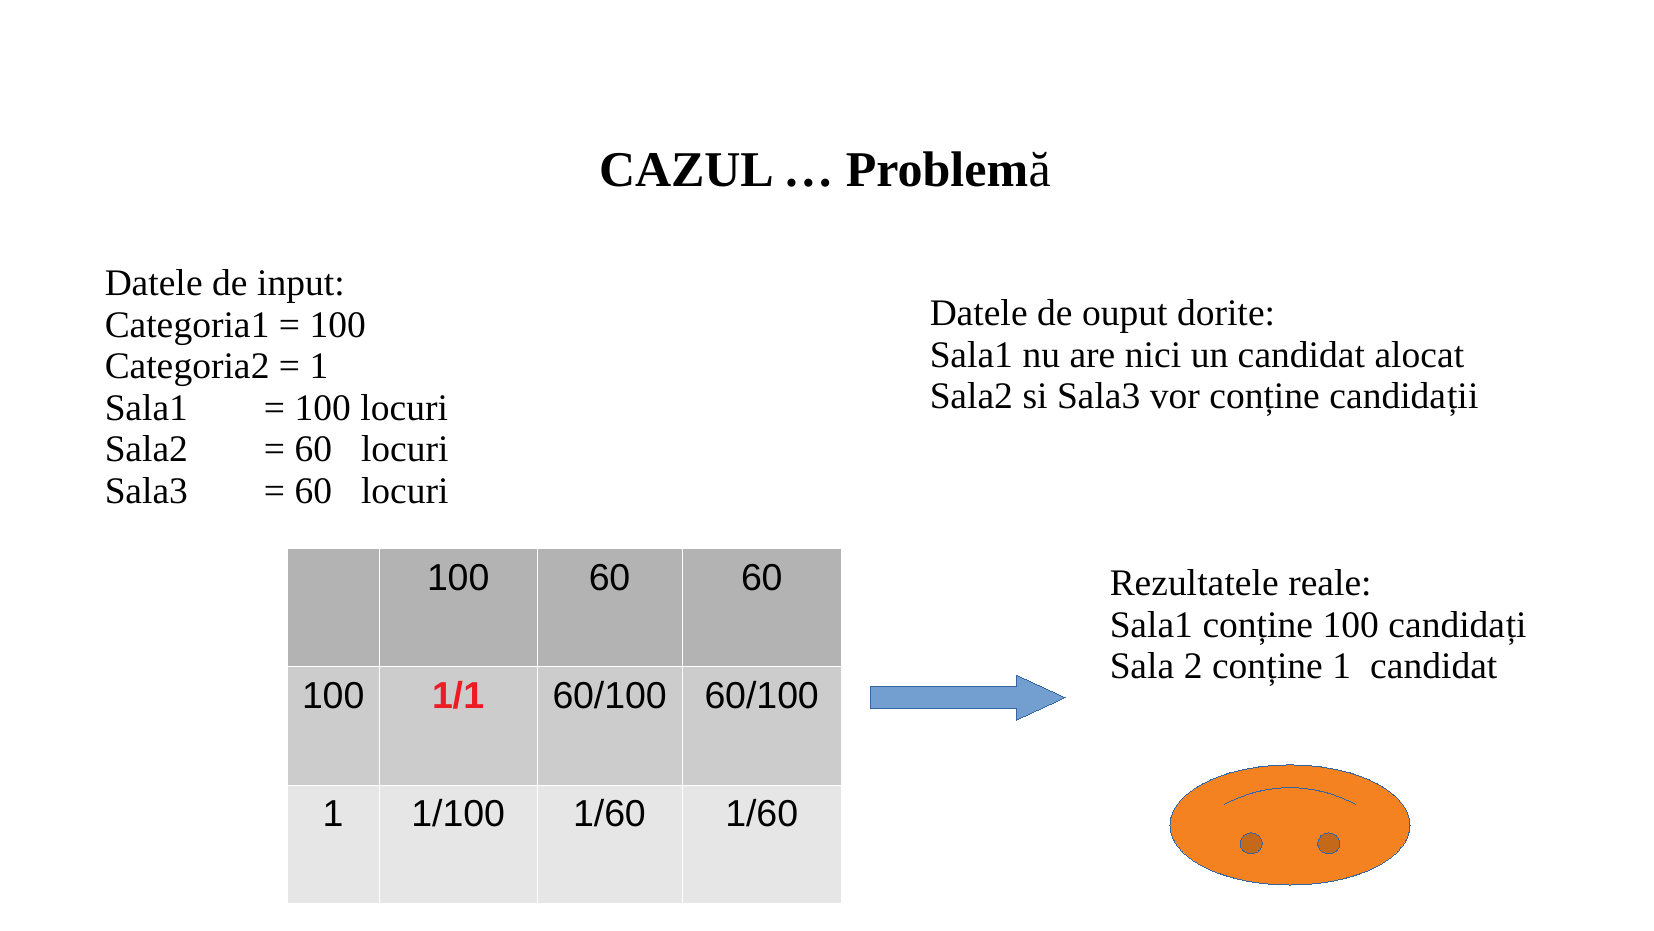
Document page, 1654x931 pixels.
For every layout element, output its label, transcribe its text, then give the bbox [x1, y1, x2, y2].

table_cell 60/100 [683, 667, 841, 785]
text_box Datele de input: Categoria1 = 100 Categoria2 = 1 Sala1 = 100 locuri Sala2 = 60 locuri Sala3 = 60 locuri [90, 255, 556, 526]
table_cell 1/100 [380, 786, 537, 903]
table_cell 1/1 [380, 667, 537, 785]
table_cell 1/60 [683, 786, 841, 903]
table_header 60 [683, 549, 841, 666]
text_box [1169, 764, 1411, 886]
text_box [870, 675, 1066, 721]
text_box Rezultatele reale: Sala1 conține 100 candidați Sala 2 conține 1 candidat [1095, 555, 1636, 780]
table_cell 1 [288, 786, 379, 903]
table_cell 1/60 [538, 786, 682, 903]
text_box Datele de ouput dorite: Sala1 nu are nici un candidat alocat Sala2 si Sala3 vor conține candidații [915, 285, 1591, 426]
table_header [288, 549, 379, 666]
table_cell 60/100 [538, 667, 682, 785]
table_header 100 [380, 549, 537, 666]
table_cell 100 [288, 667, 379, 785]
text_box CAZUL … Problemă [510, 135, 1141, 237]
table_header 60 [538, 549, 682, 666]
